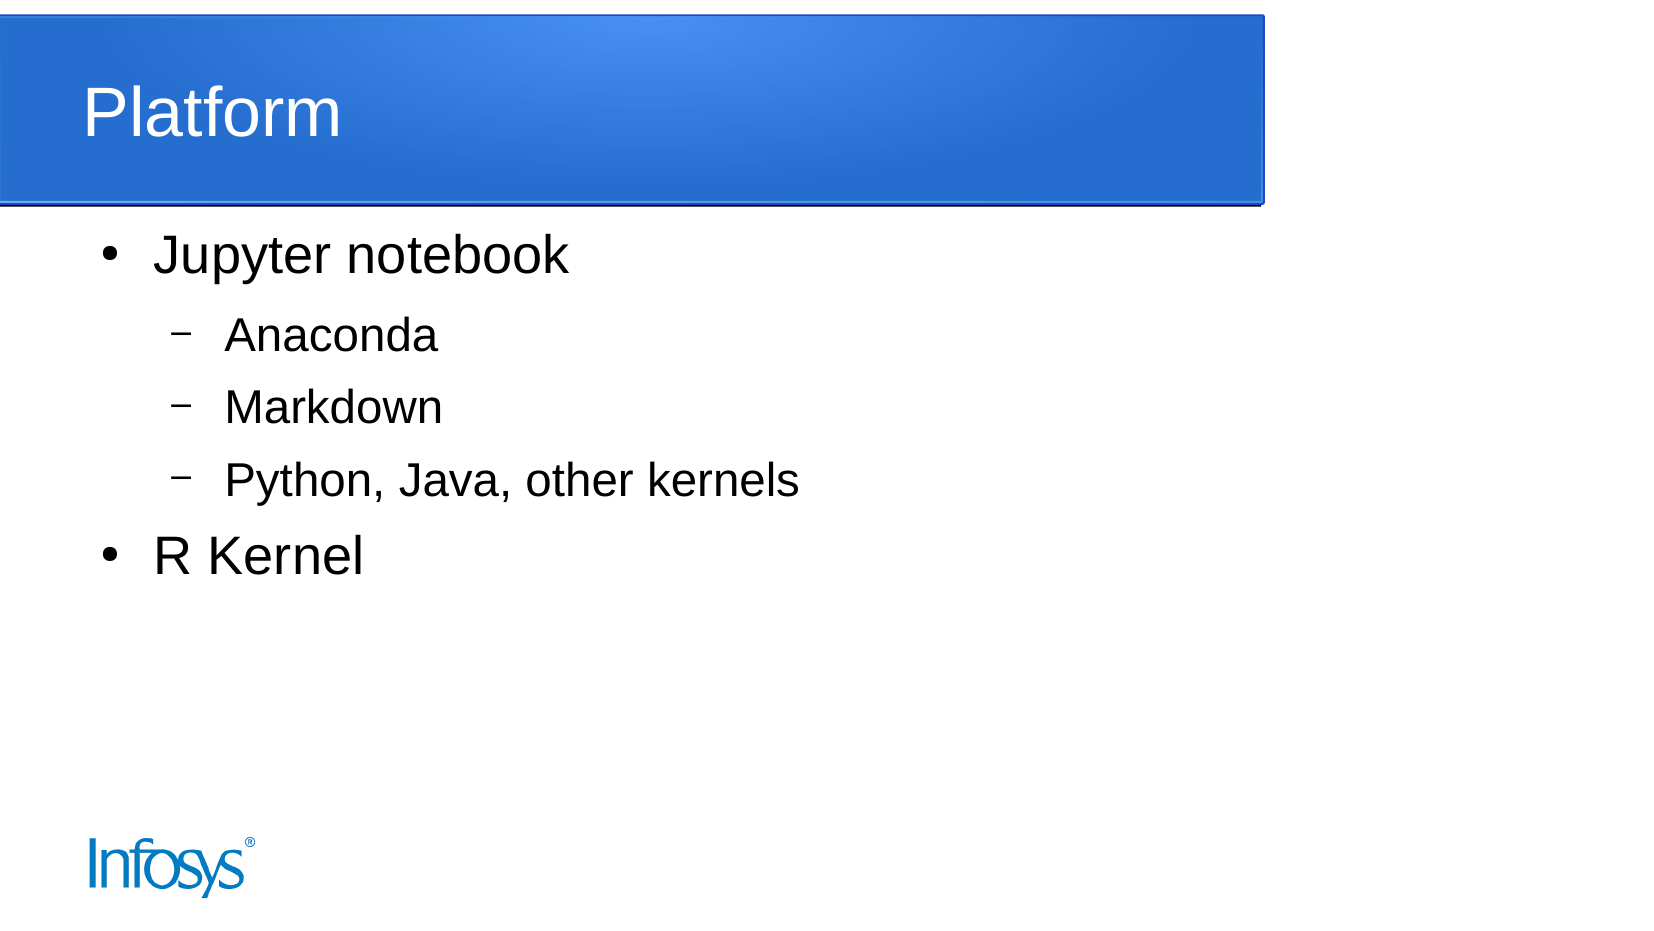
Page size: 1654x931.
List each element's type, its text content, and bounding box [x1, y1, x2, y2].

picture [87, 834, 257, 900]
title Platform [82, 35, 1235, 189]
list Jupyter notebook Anaconda Markdown Python, Java, other kernels R Kernel [82, 224, 1571, 764]
